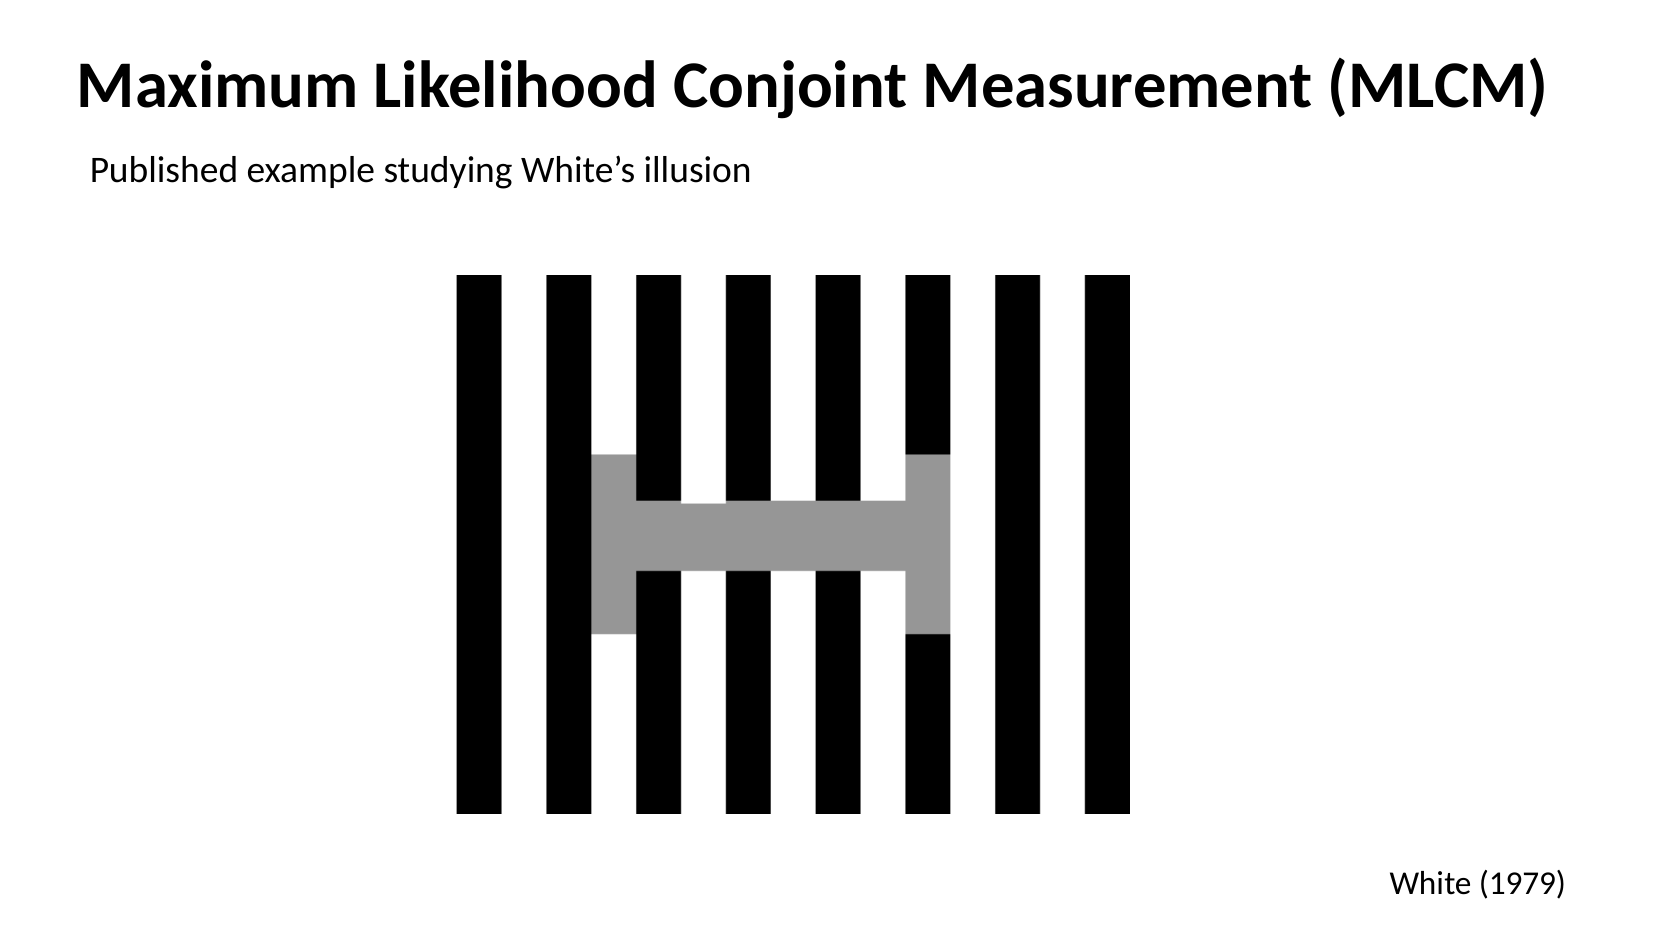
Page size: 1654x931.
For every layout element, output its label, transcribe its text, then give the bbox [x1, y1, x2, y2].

picture [412, 275, 1130, 814]
text_box White (1979) [1350, 862, 1581, 920]
text_box Published example studying White’s illusion [75, 146, 1201, 200]
title Maximum Likelihood Conjoint Measurement (MLCM) [76, 13, 1565, 169]
